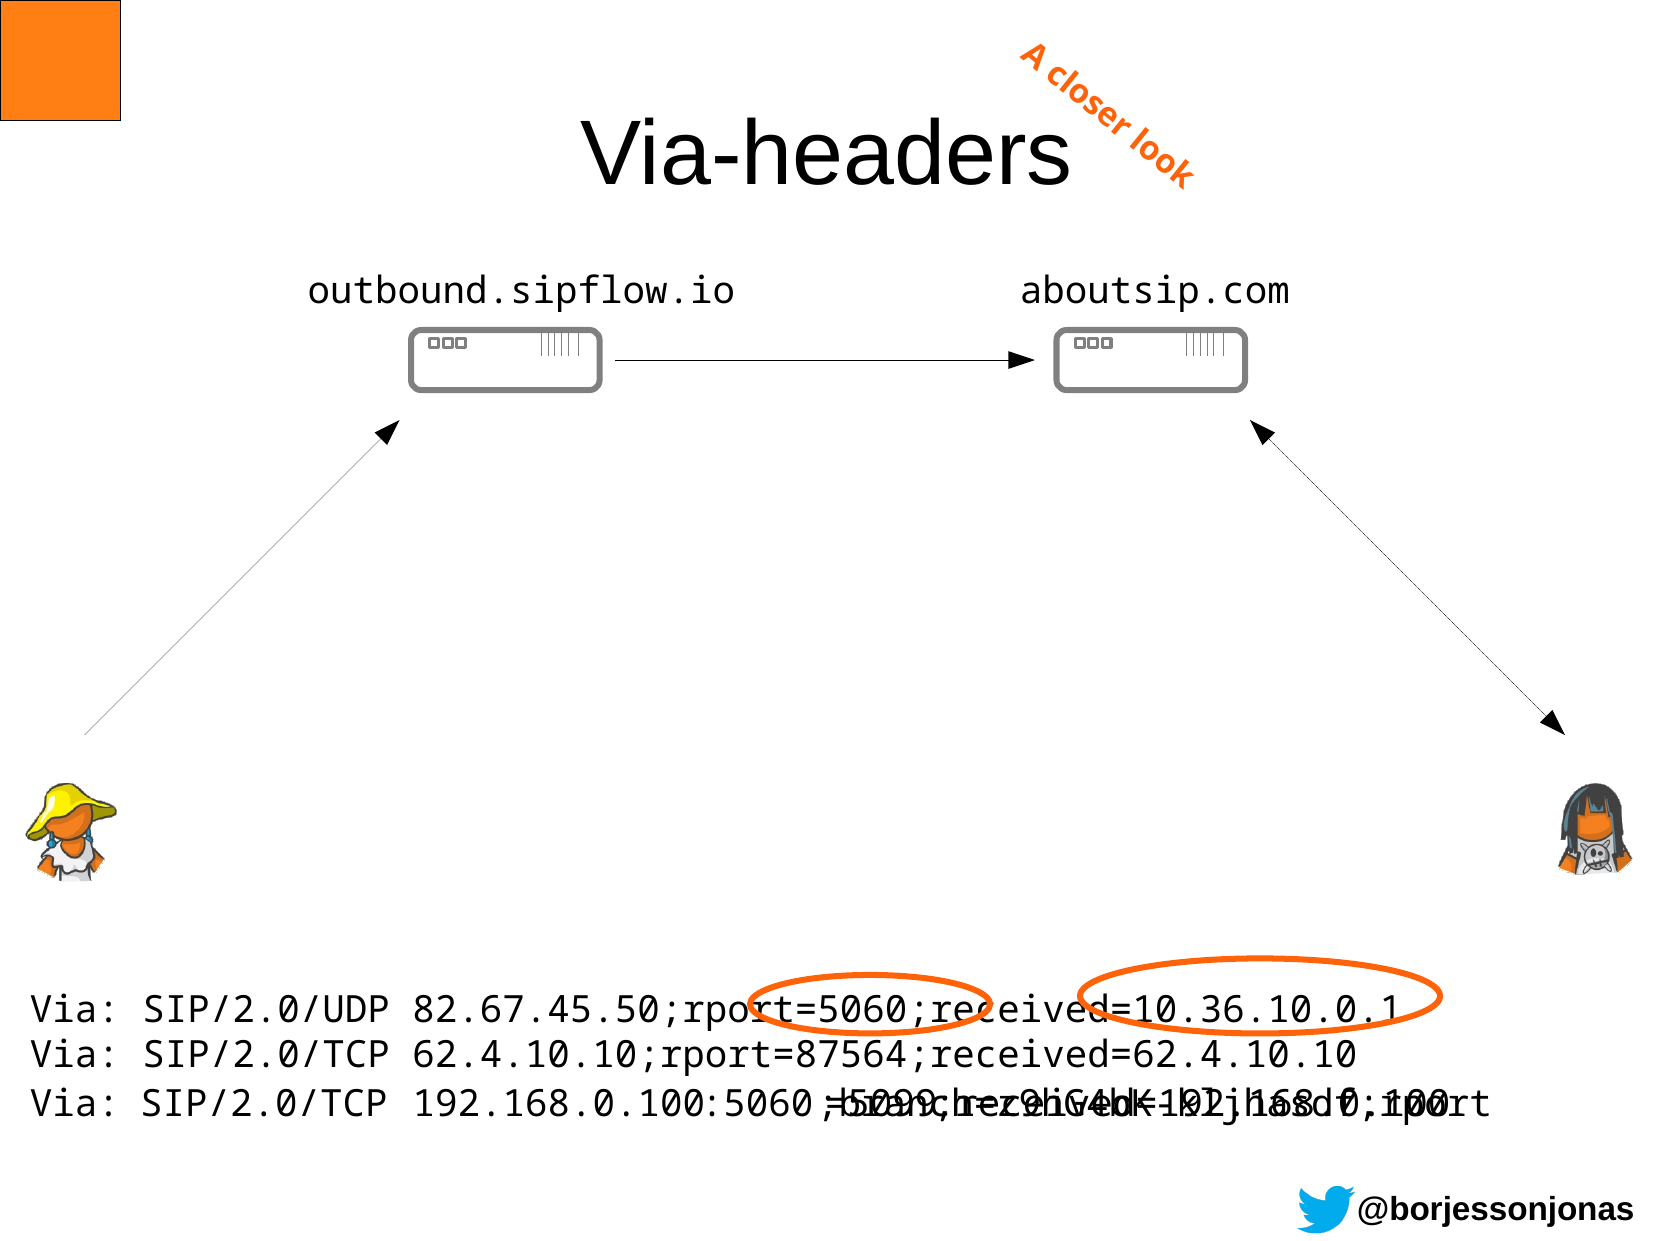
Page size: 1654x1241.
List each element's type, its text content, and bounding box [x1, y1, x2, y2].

text_box 192.168.0.100 [403, 1069, 686, 1128]
text_box Via: SIP/2.0/UDP 82.67.45.50;rport=5060;received=10.36.10.0.1 [927, 975, 1184, 1034]
text_box SIP/2.0/TCP [125, 1069, 403, 1128]
text_box ;rport [1474, 1069, 1516, 1128]
picture [1542, 779, 1641, 878]
text_box aboutsip.com [1005, 256, 1305, 316]
text_box [411, 330, 600, 391]
text_box Via: SIP/2.0/UDP 82.67.45.50;rport=5060;received=10.36.10.0.1 [15, 975, 813, 1034]
picture [1277, 1160, 1375, 1241]
text_box A closer look [991, 15, 1262, 253]
text_box Via: [15, 1079, 125, 1128]
title Via-headers [82, 49, 1571, 257]
text_box Via: SIP/2.0/UDP 82.67.45.50;rport=5060;received=10.36.10.0.1 [1084, 975, 1436, 1030]
text_box :5060 [686, 1069, 810, 1128]
text_box outbound.sipflow.io [292, 256, 751, 316]
picture [18, 779, 124, 886]
text_box =5099 [810, 1069, 968, 1128]
text_box [1056, 330, 1246, 391]
text_box Via: SIP/2.0/UDP 82.67.45.50;rport=5060;received=10.36.10.0.1 [754, 978, 986, 1030]
text_box ;received=192.168.0.100 [968, 1069, 1474, 1128]
text_box Via: SIP/2.0/UDP 82.67.45.50;rport=5060;received=10.36.10.0.1 [1336, 975, 1516, 1034]
text_box Via: SIP/2.0/TCP 62.4.10.10;rport=87564;received=62.4.10.10 [15, 1020, 1531, 1079]
